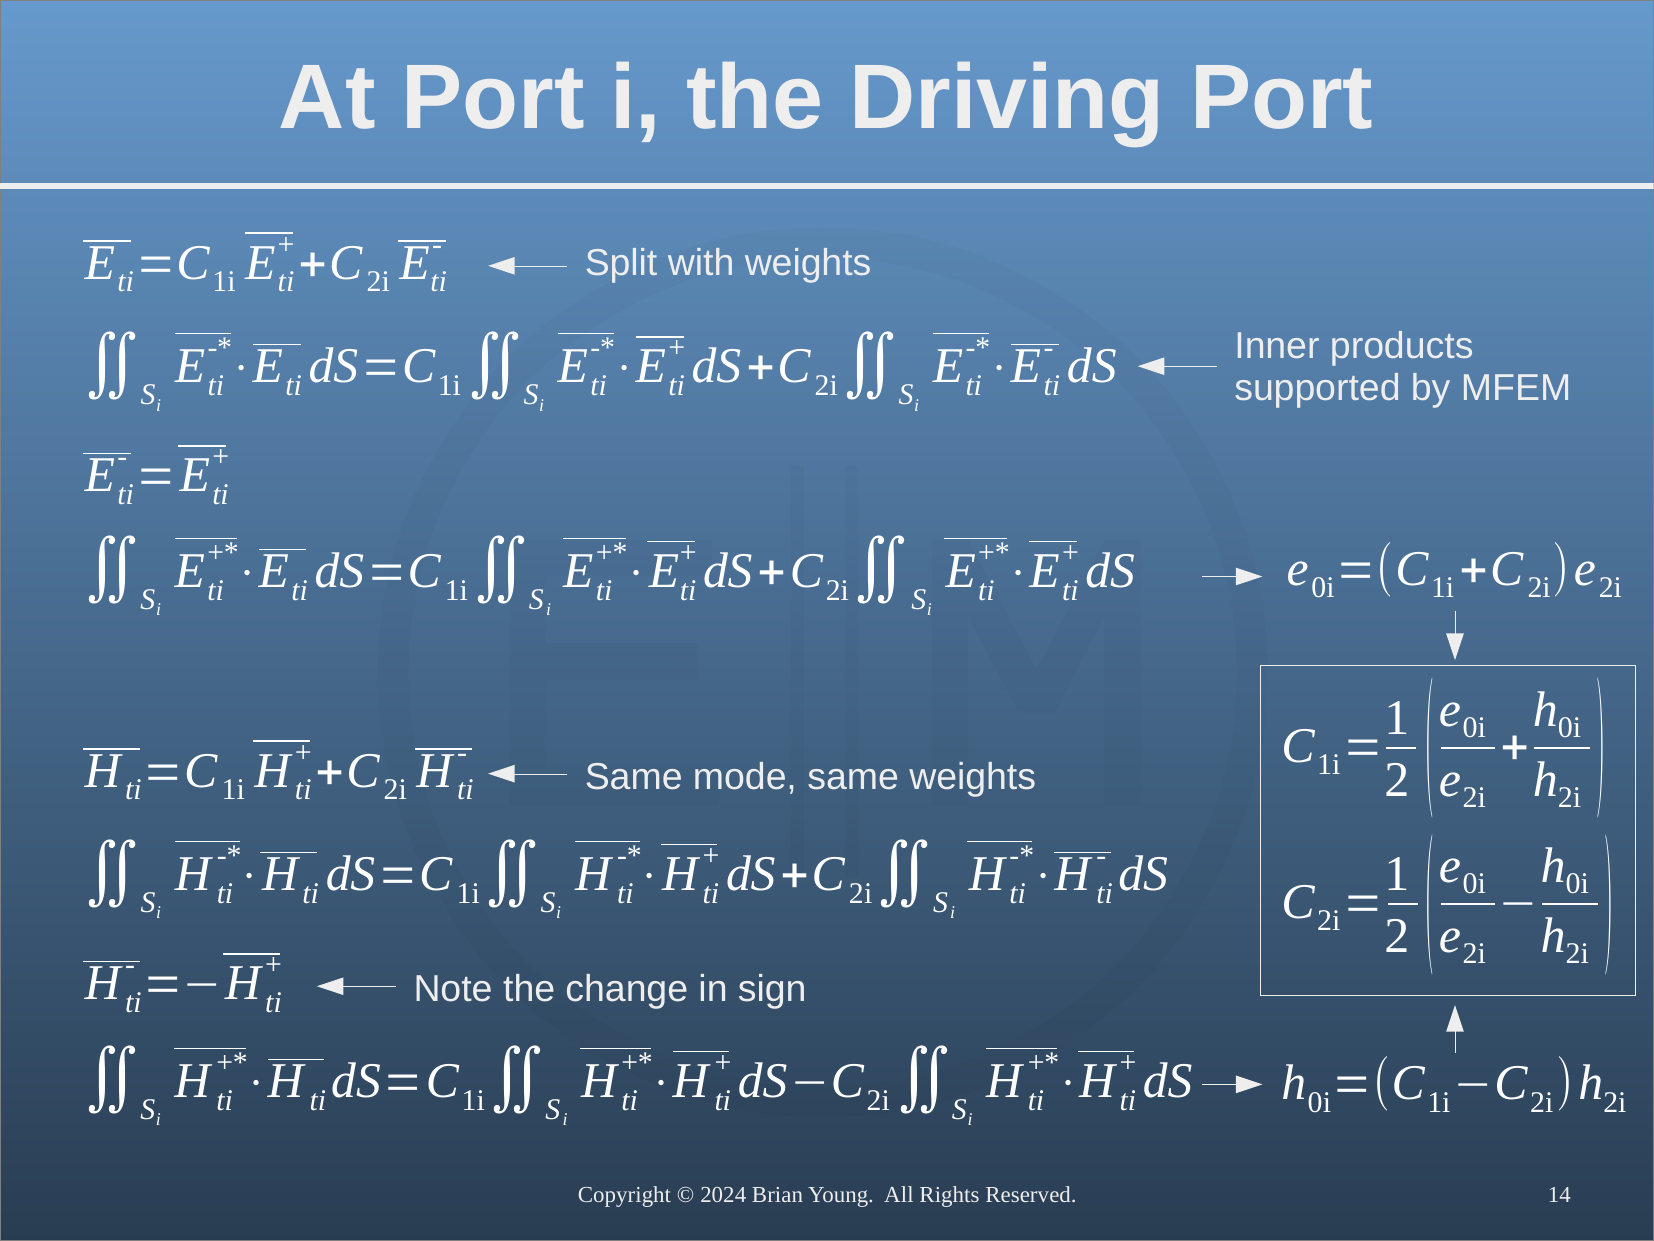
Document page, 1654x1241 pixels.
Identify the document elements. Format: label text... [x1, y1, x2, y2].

chart [1280, 540, 1629, 605]
chart [75, 227, 455, 298]
text_box Inner products supported by MFEM [1219, 316, 1587, 416]
title At Port i, the Driving Port [82, 31, 1571, 163]
chart [75, 328, 1125, 416]
chart [75, 735, 481, 806]
chart [1275, 830, 1620, 978]
chart [75, 836, 1177, 924]
chart [75, 440, 235, 511]
text_box Same mode, same weights [570, 747, 1052, 805]
chart [1275, 1054, 1634, 1119]
chart [75, 533, 1143, 621]
text_box Note the change in sign [398, 960, 880, 1018]
chart [75, 1042, 1201, 1130]
text_box Split with weights [570, 234, 887, 291]
chart [75, 948, 289, 1019]
chart [1275, 675, 1612, 822]
